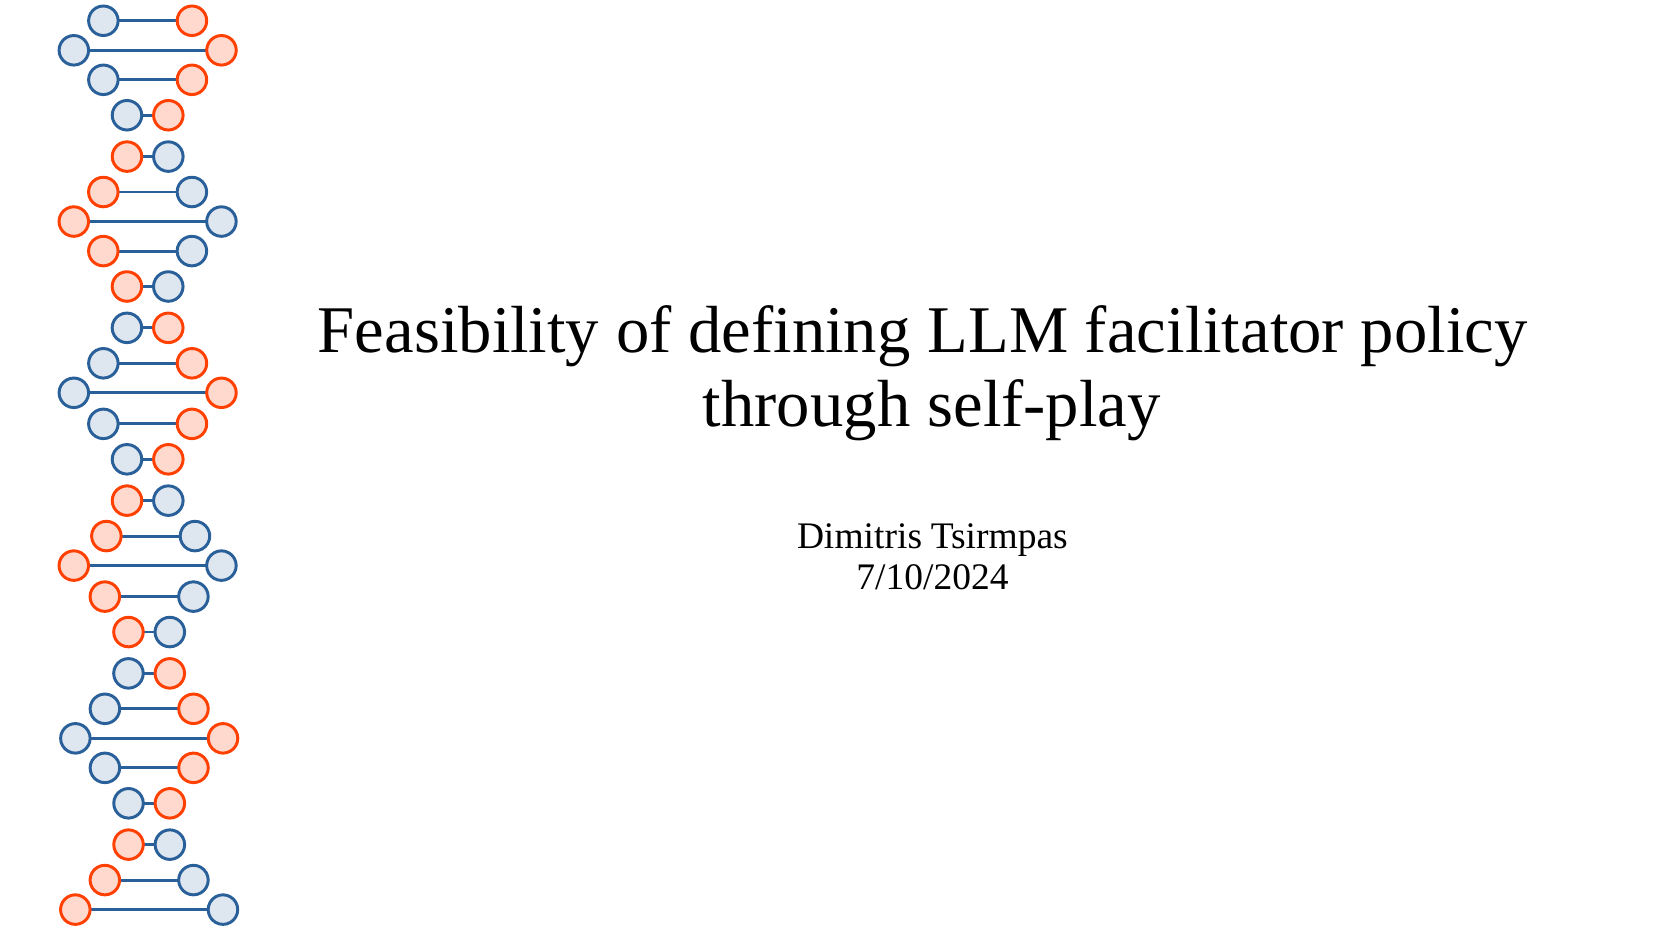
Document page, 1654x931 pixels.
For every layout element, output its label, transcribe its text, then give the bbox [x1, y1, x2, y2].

subtitle Feasibility of defining LLM facilitator policy through self-play Dimitris Tsirmpas 7/10/2024 [300, 150, 1565, 741]
